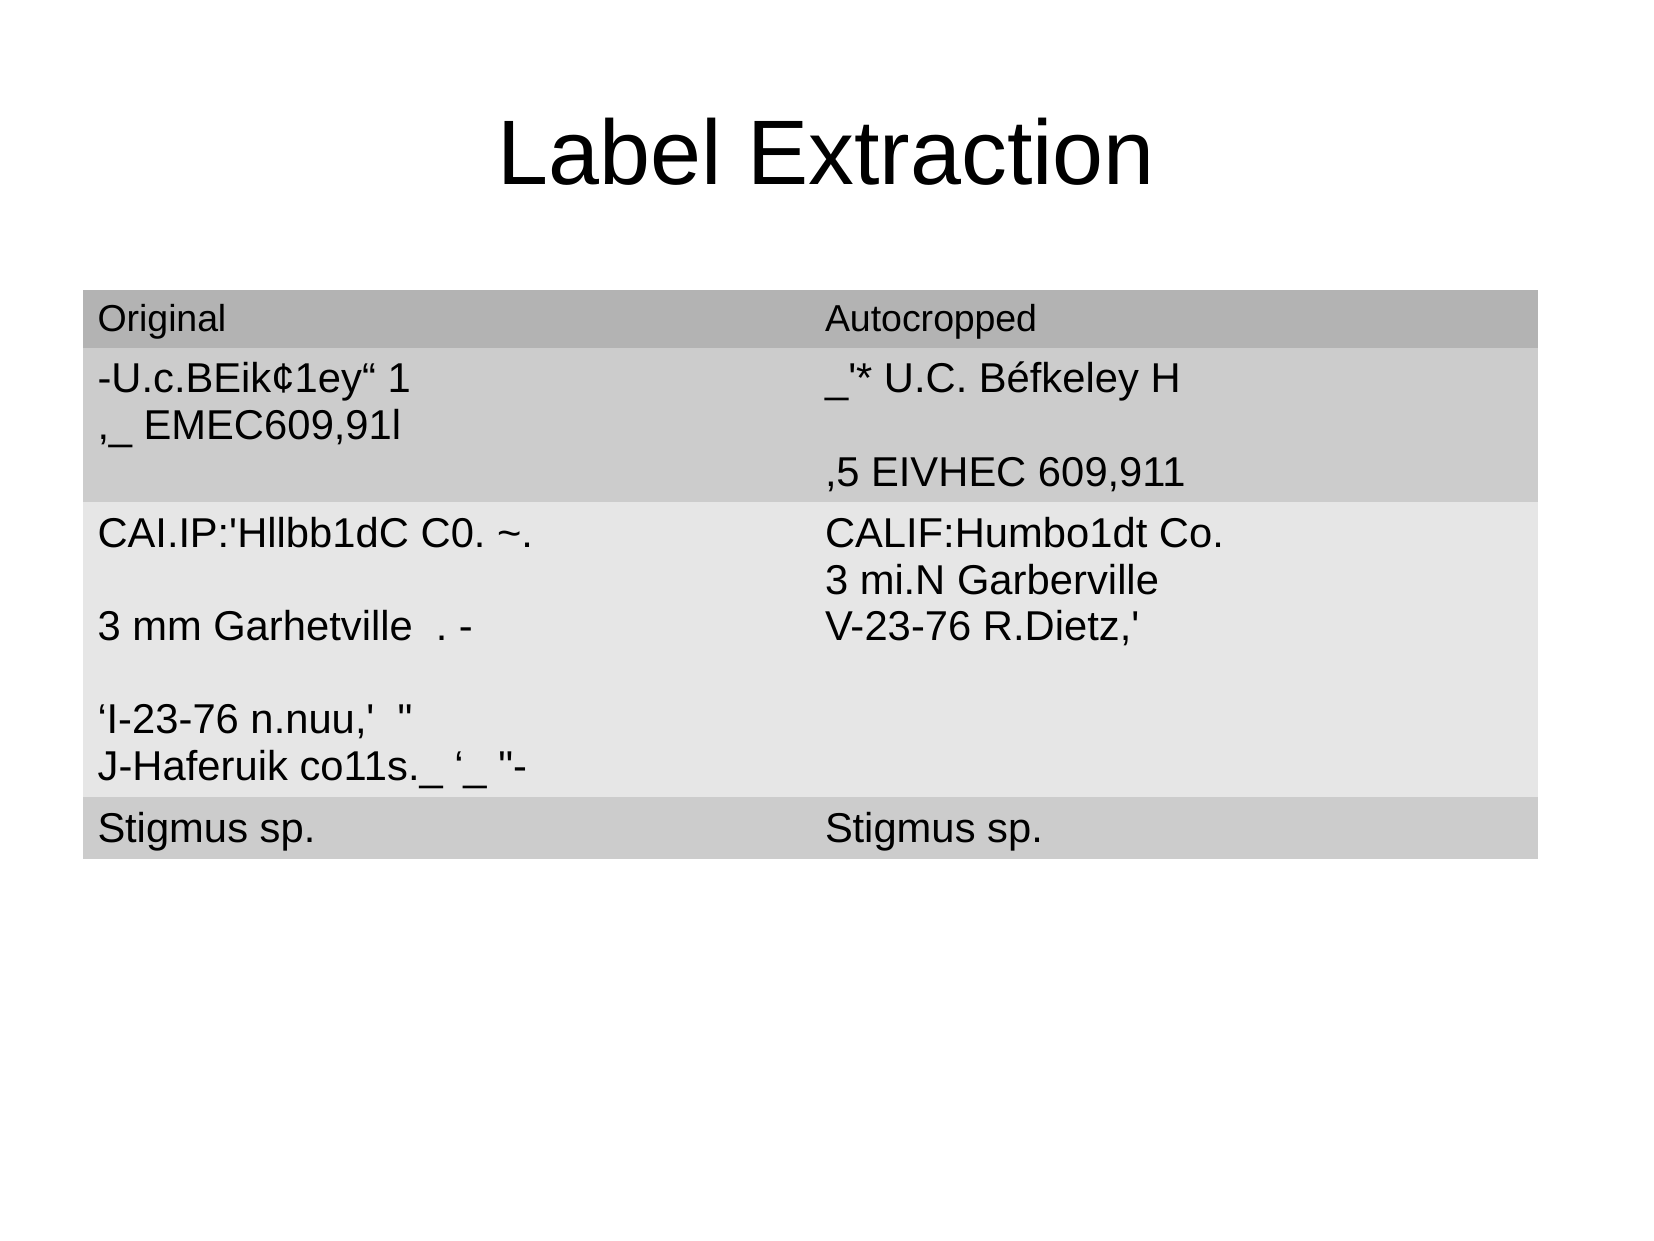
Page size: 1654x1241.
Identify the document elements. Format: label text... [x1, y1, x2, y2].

table_cell CAI.IP:'Hllbb1dC C0. ~. 3 mm Garhetville . - ‘I-23-76 n.nuu,' " J-Haferuik co11s._ ‘_ "- [83, 502, 810, 797]
table_header Original [83, 290, 810, 348]
table_cell _'* U.C. Béfkeley H ,5 EIVHEC 609,911 [810, 348, 1538, 502]
table_cell Stigmus sp. [810, 797, 1538, 859]
table_cell CALIF:Humbo1dt Co. 3 mi.N Garberville V-23-76 R.Dietz,' [810, 502, 1538, 797]
title Label Extraction [82, 49, 1571, 257]
table_header Autocropped [810, 290, 1538, 348]
table_cell -U.c.BEik¢1ey“ 1 ,_ EMEC609,91l [83, 348, 810, 502]
table_cell Stigmus sp. [83, 797, 810, 859]
